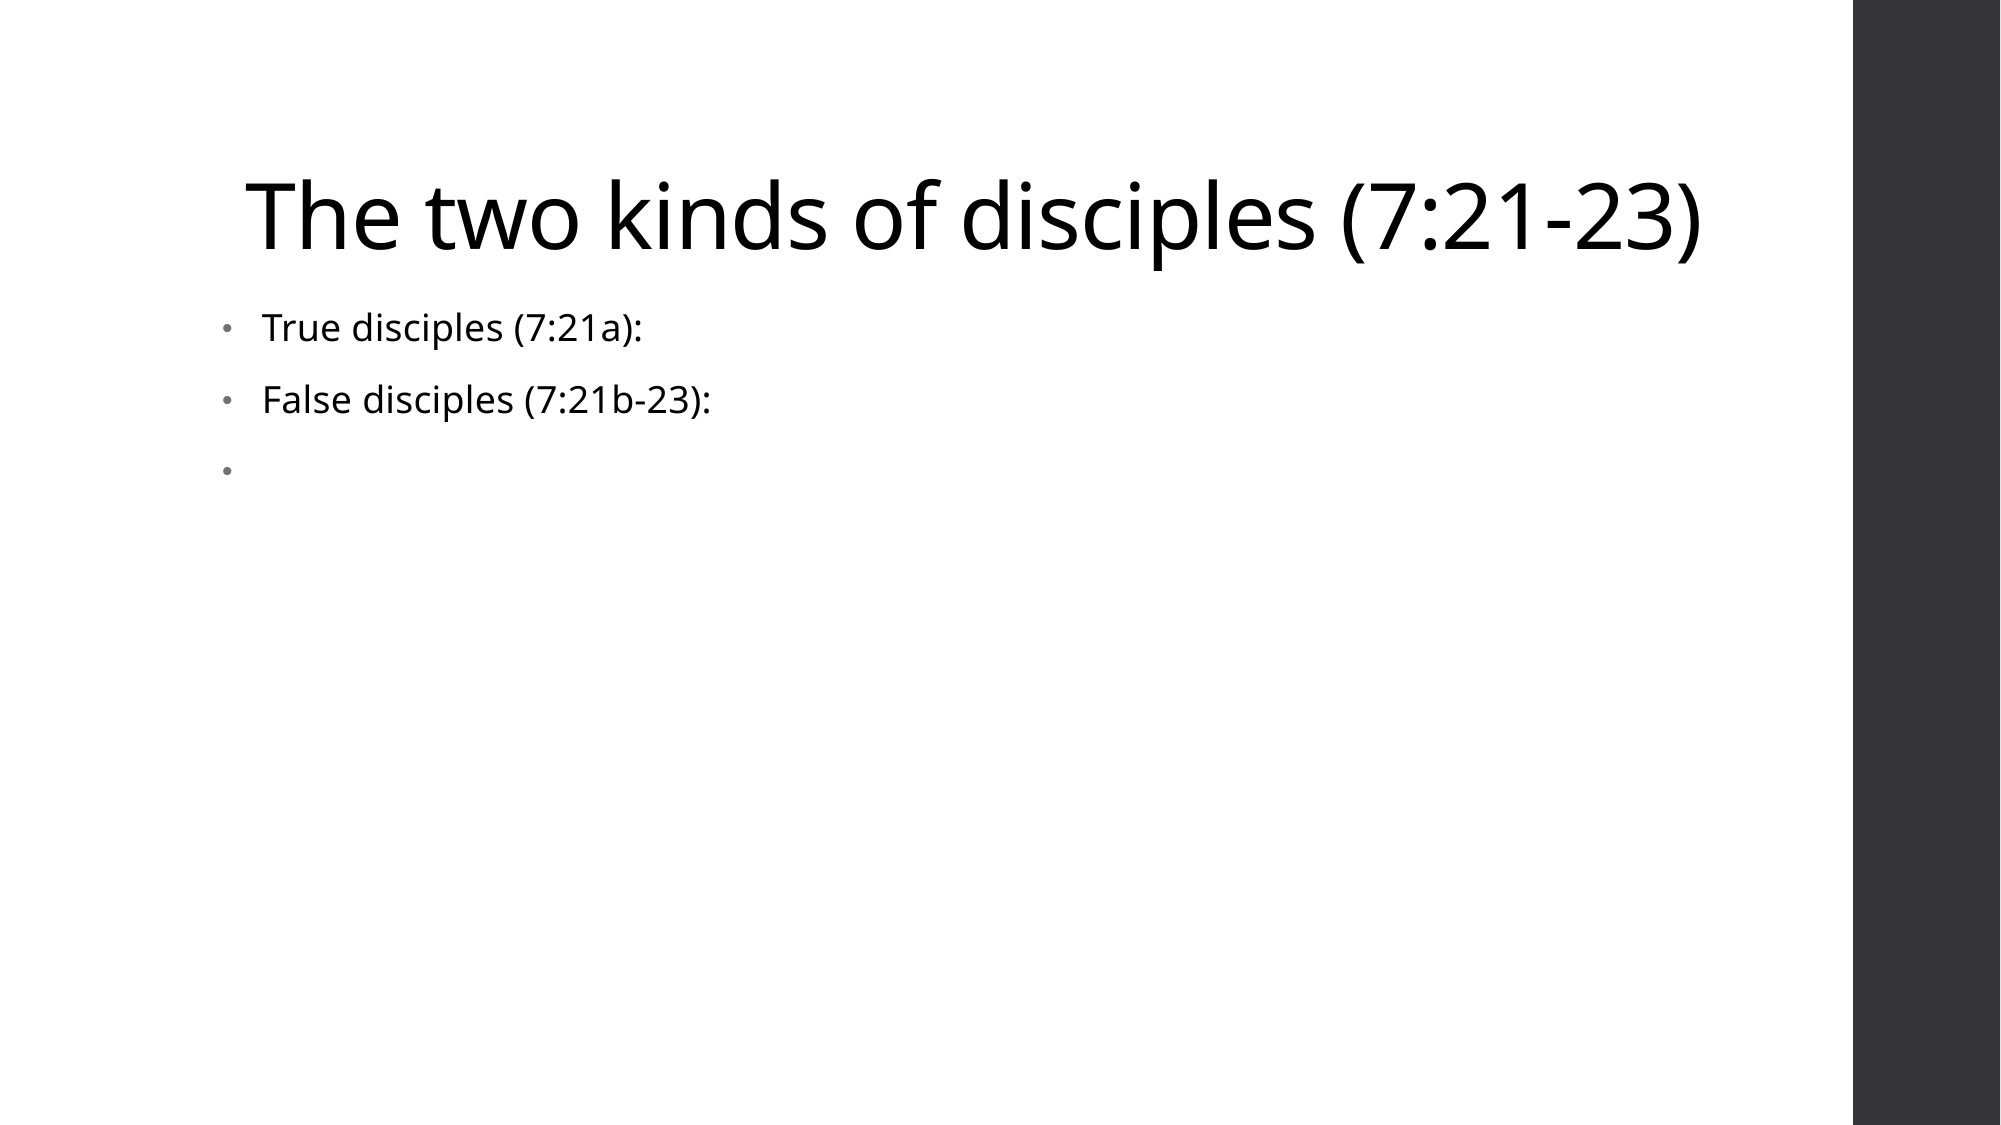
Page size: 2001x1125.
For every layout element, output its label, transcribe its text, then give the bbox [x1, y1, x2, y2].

title The two kinds of disciples (7:21-23) [206, 60, 1797, 278]
list True disciples (7:21a): False disciples (7:21b-23): [206, 299, 1617, 1014]
